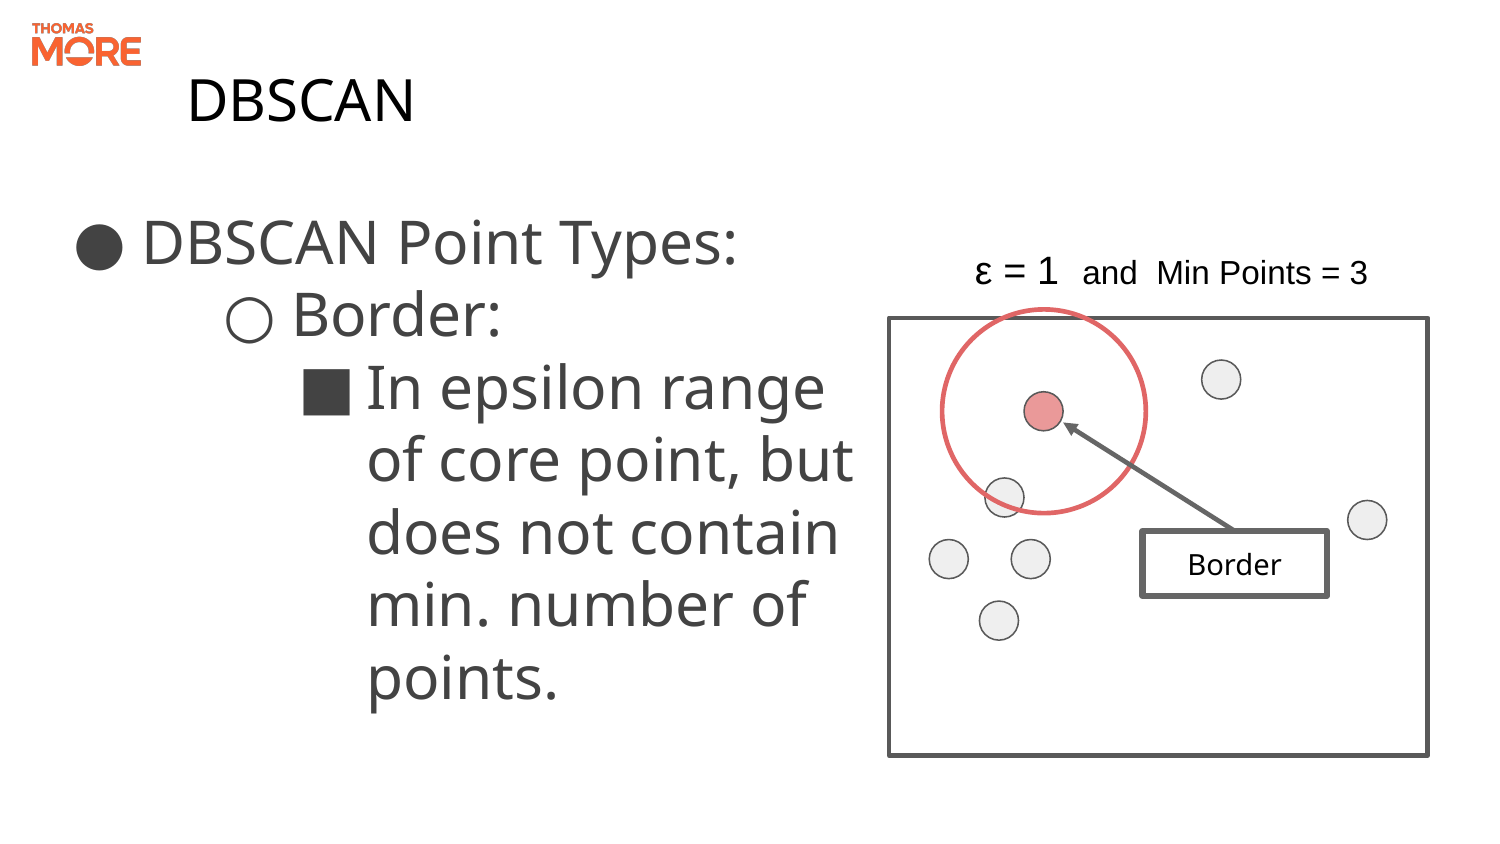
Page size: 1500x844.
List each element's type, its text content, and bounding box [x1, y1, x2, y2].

text_box [986, 477, 1025, 508]
text_box [1201, 360, 1241, 400]
title DBSCAN [171, 48, 1449, 143]
text_box ε = 1 and Min Points = 3 [959, 225, 1409, 309]
text_box [979, 601, 1019, 641]
text_box [1024, 391, 1064, 431]
picture [22, 13, 151, 76]
text_box Border [1142, 530, 1327, 596]
text_box [929, 539, 969, 579]
text_box [984, 498, 1017, 518]
list DBSCAN Point Types: Border: In epsilon range of core point, but does not contain min. number of points. [51, 189, 887, 750]
text_box [1347, 500, 1387, 540]
text_box [1011, 539, 1051, 579]
